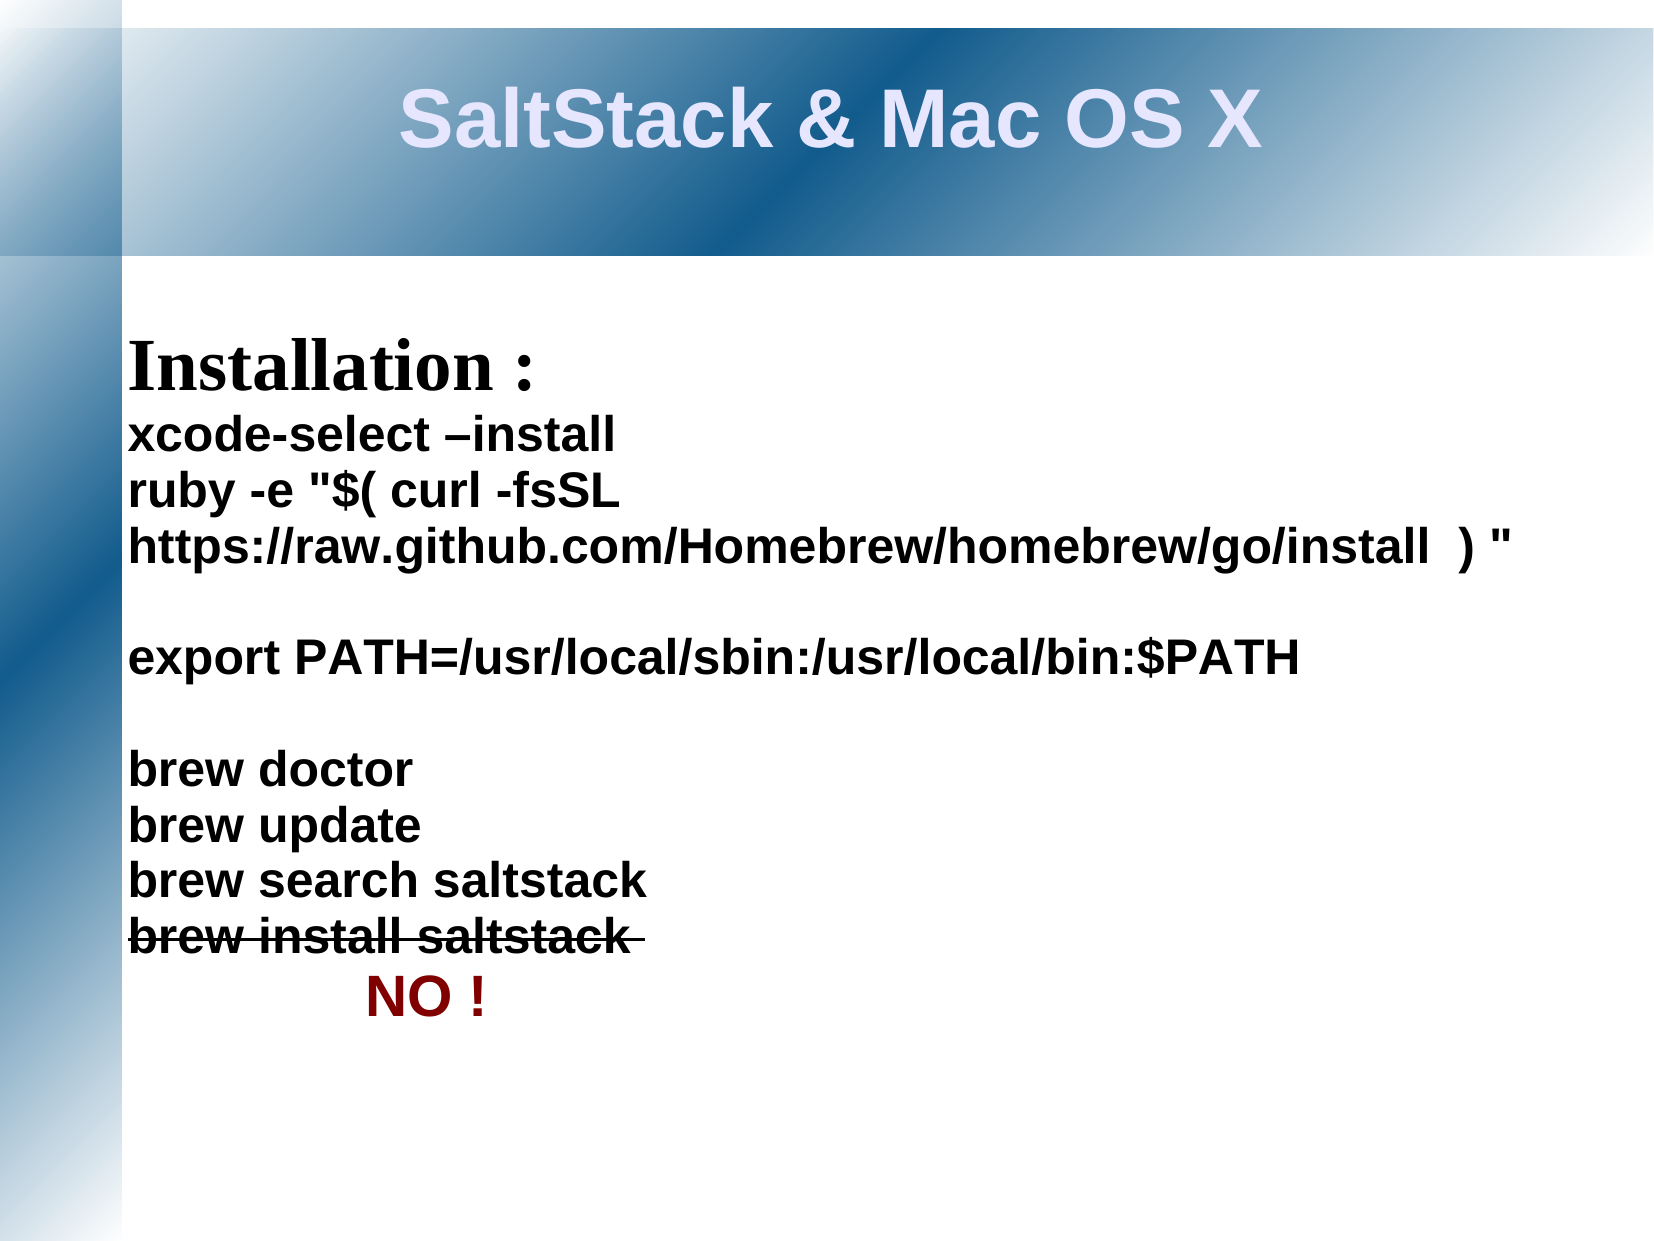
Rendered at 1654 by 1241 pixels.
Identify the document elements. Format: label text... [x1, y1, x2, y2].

subtitle Installation : xcode-select –install ruby -e "$( curl -fsSL https://raw.github.com/Homebrew/homebrew/go/install ) " export PATH=/usr/local/sbin:/usr/local/bin:$PATH brew doctor brew update brew search saltstack brew install saltstack NO ! [127, 323, 1603, 1128]
title SaltStack & Mac OS X [125, 71, 1538, 165]
